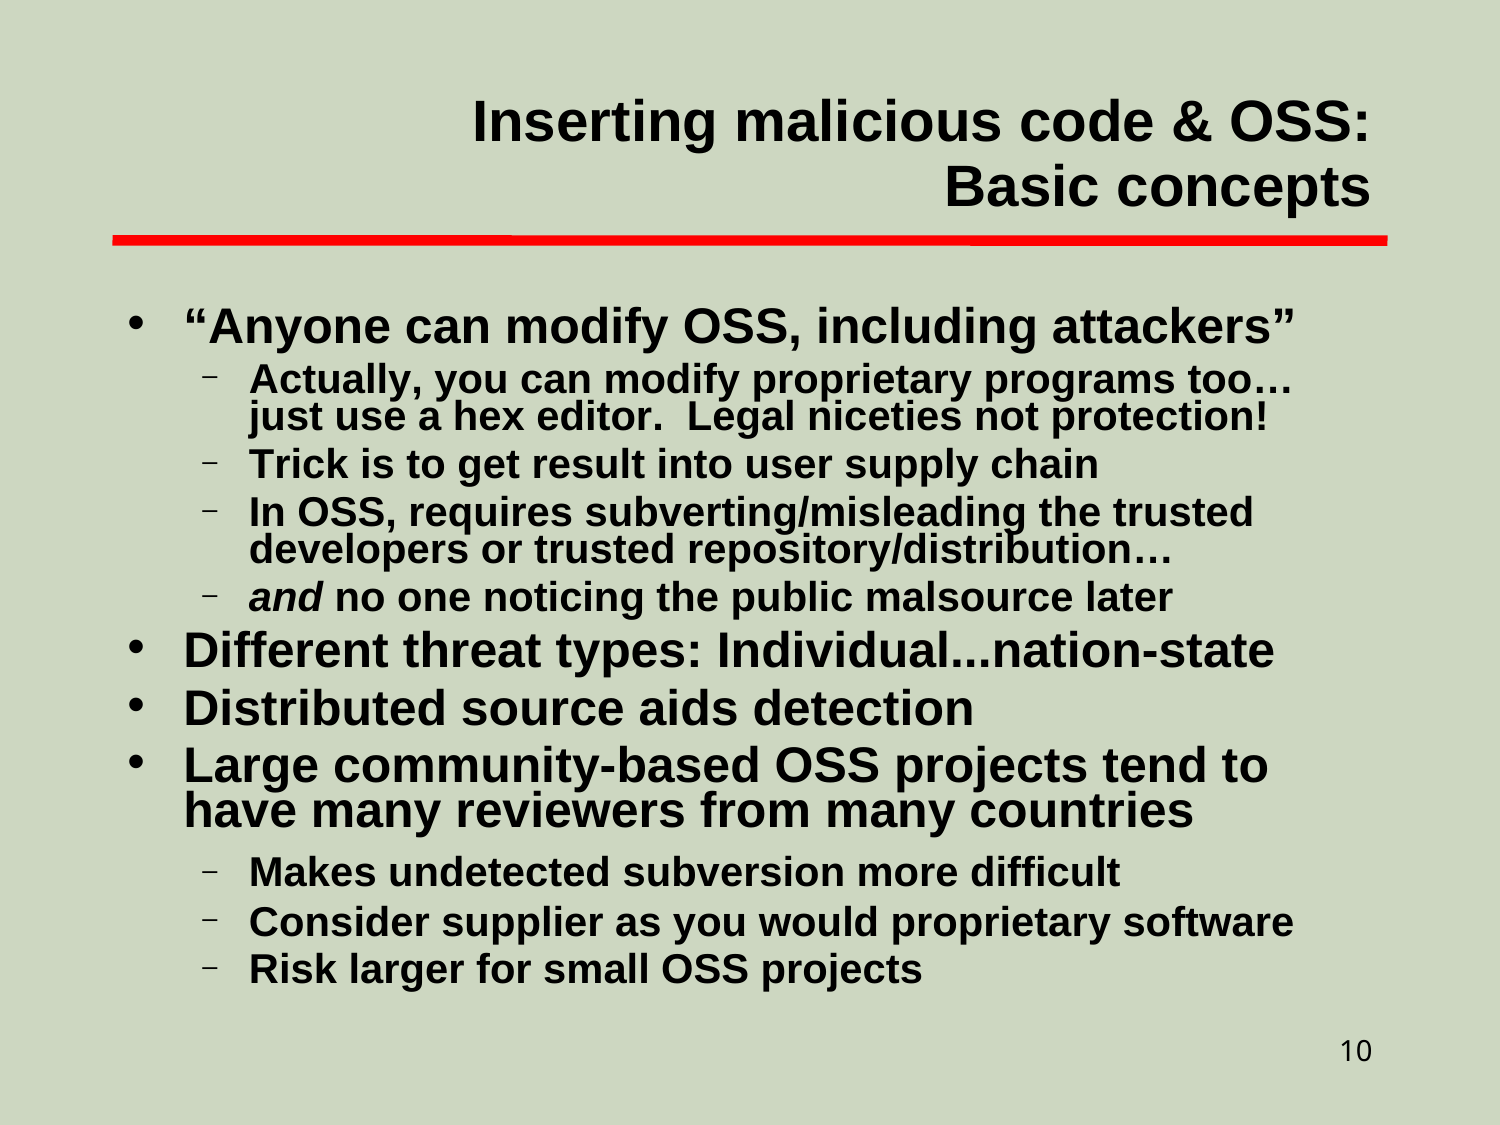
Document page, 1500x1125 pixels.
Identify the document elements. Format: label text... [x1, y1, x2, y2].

list “Anyone can modify OSS, including attackers” Actually, you can modify proprietary programs too… just use a hex editor. Legal niceties not protection! Trick is to get result into user supply chain In OSS, requires subverting/misleading the trusted developers or trusted repository/distribution… and no one noticing the public malsource later Different threat types: Individual...nation-state Distributed source aids detection Large community-based OSS projects tend to have many reviewers from many countries Makes undetected subversion more difficult Consider supplier as you would proprietary software Risk larger for small OSS projects [112, 299, 1388, 1038]
title Inserting malicious code & OSS: Basic concepts [337, 81, 1388, 228]
